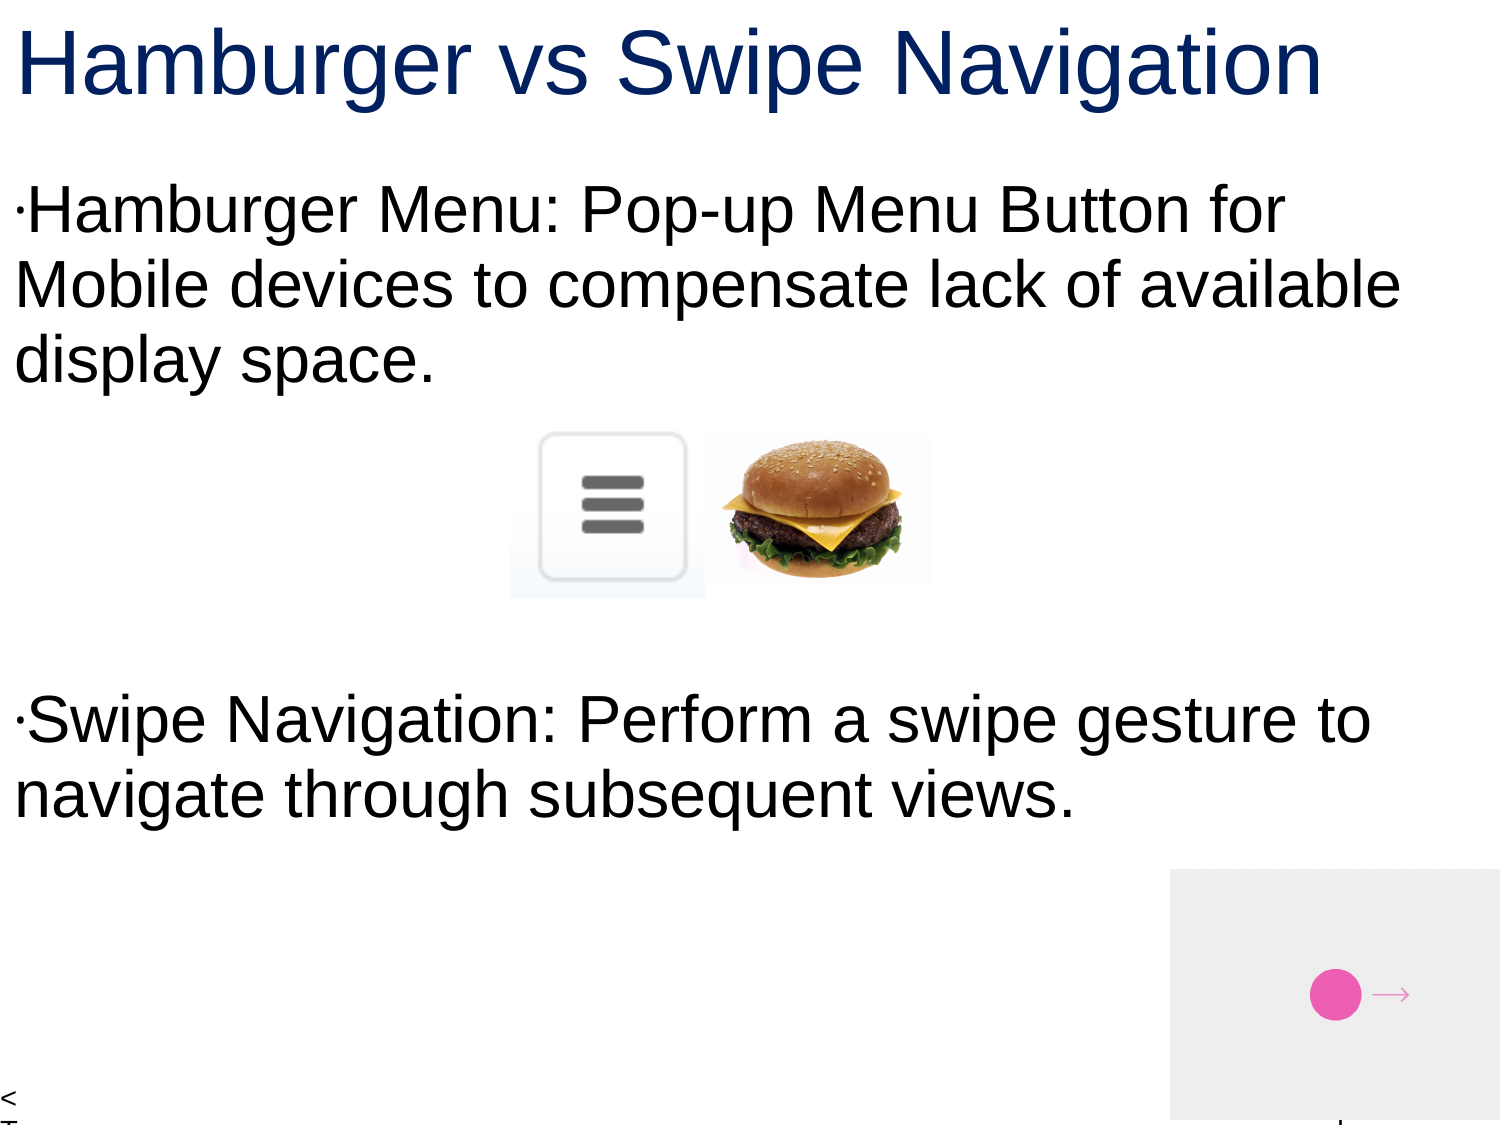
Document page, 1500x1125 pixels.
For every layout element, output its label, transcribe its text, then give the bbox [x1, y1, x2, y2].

text_box Hamburger Menu: Pop-up Menu Button for Mobile devices to compensate lack of available display space. [0, 164, 1500, 421]
picture [510, 421, 931, 598]
picture [1170, 869, 1500, 1120]
text_box Swipe Navigation: Perform a swipe gesture to navigate through subsequent views. [0, 675, 1500, 856]
